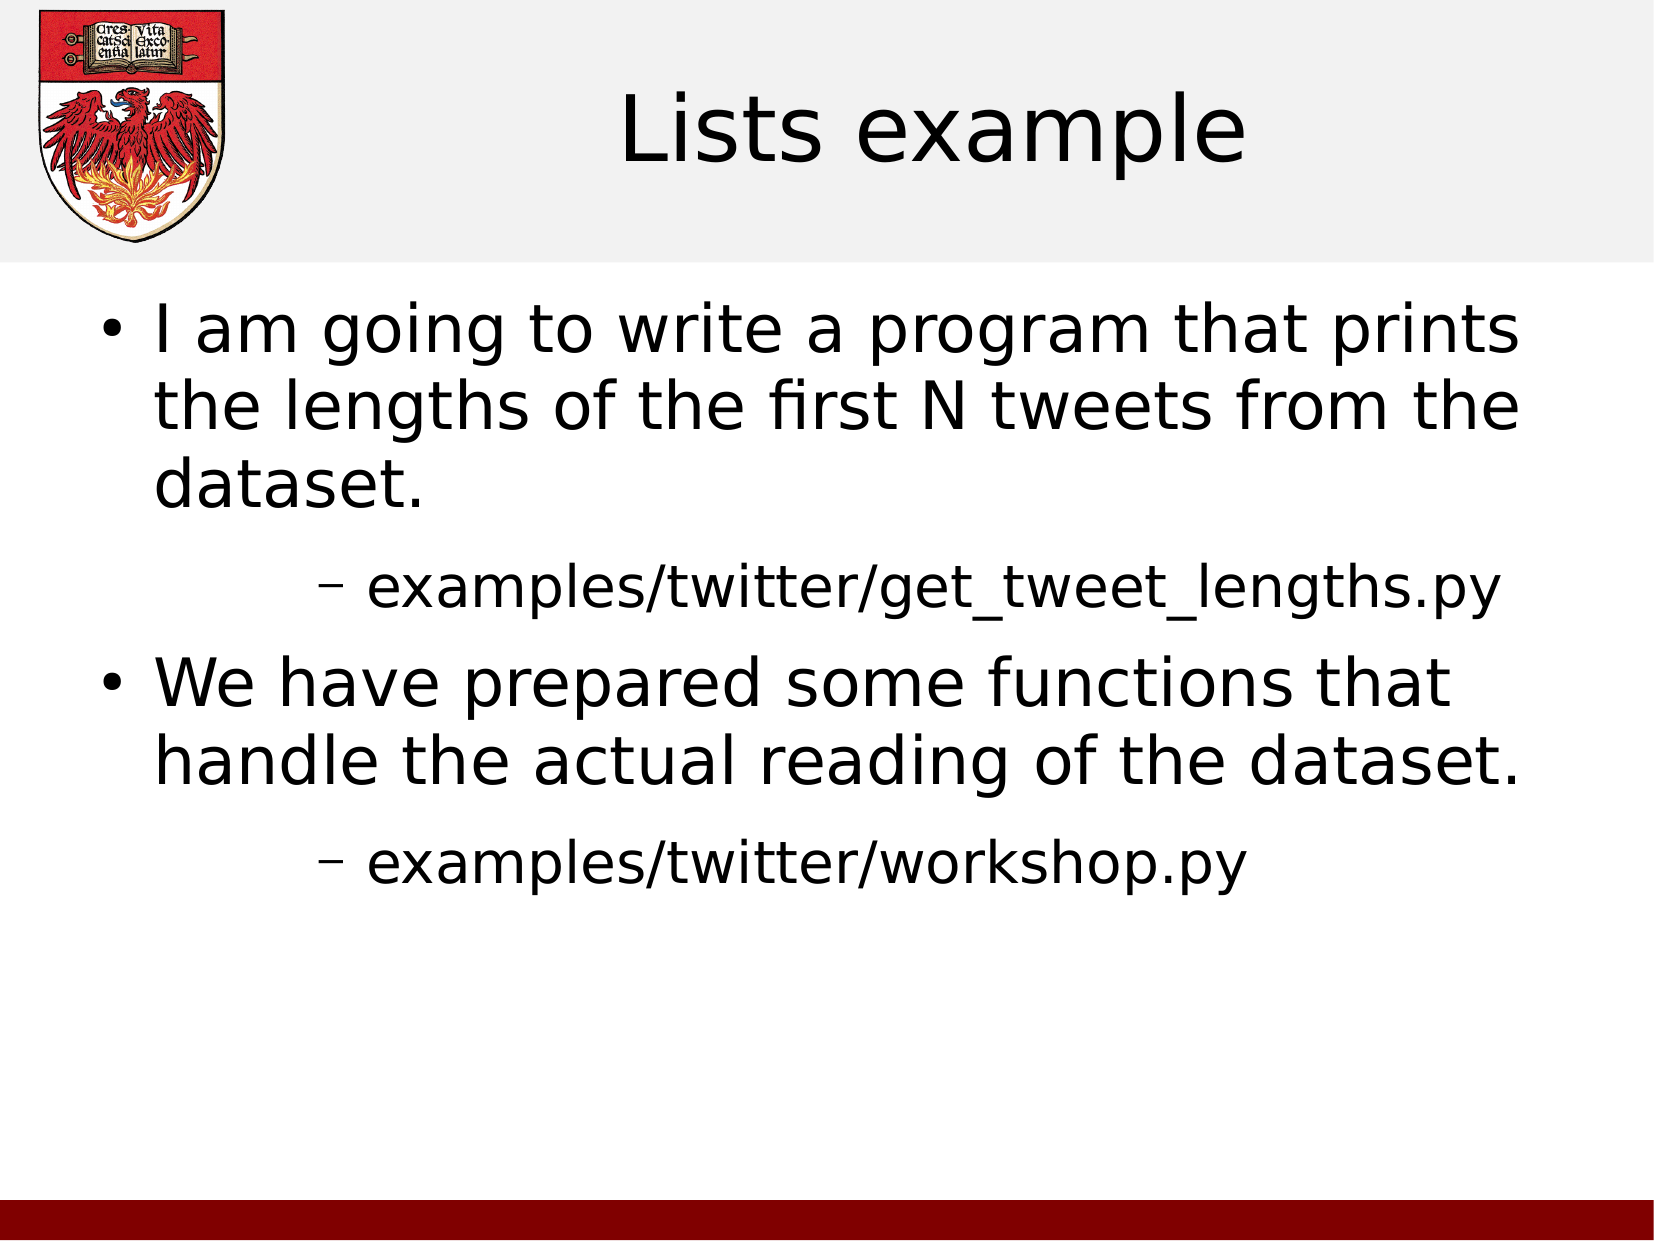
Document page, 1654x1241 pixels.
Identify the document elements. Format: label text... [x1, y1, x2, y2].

list I am going to write a program that prints the lengths of the first N tweets from the dataset. examples/twitter/get_tweet_lengths.py We have prepared some functions that handle the actual reading of the dataset. examples/twitter/workshop.py [82, 290, 1571, 1010]
title Lists example [298, 25, 1570, 233]
picture [37, 9, 226, 244]
